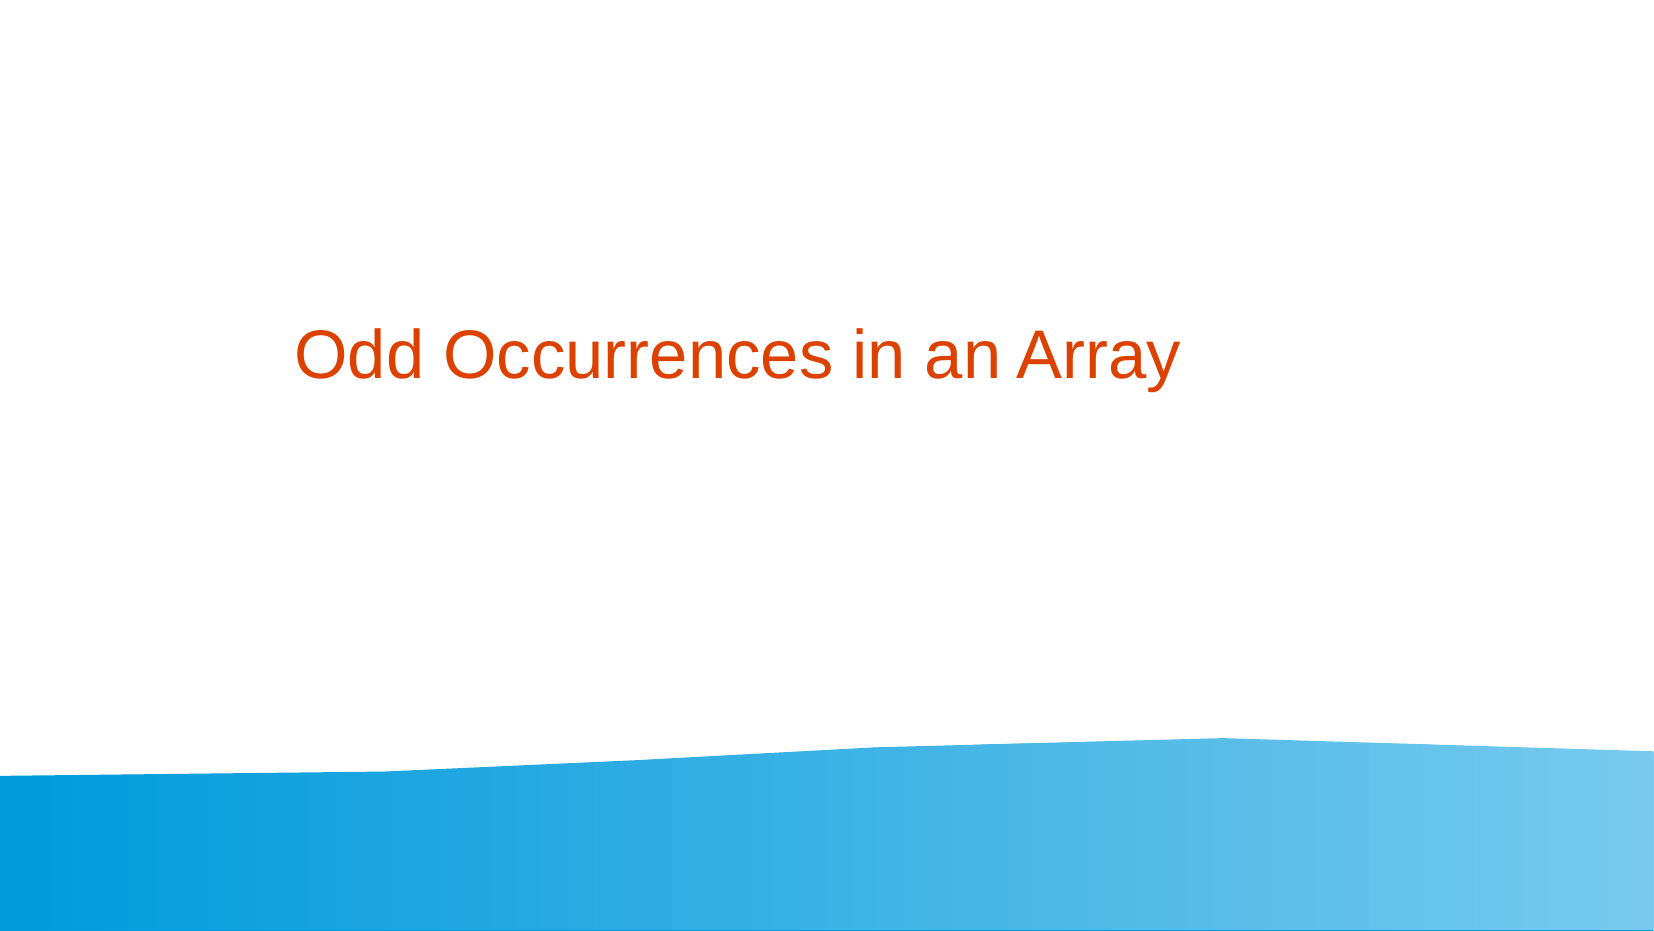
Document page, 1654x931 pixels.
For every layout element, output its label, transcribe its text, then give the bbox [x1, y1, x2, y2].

title Odd Occurrences in an Array [0, 265, 1477, 443]
